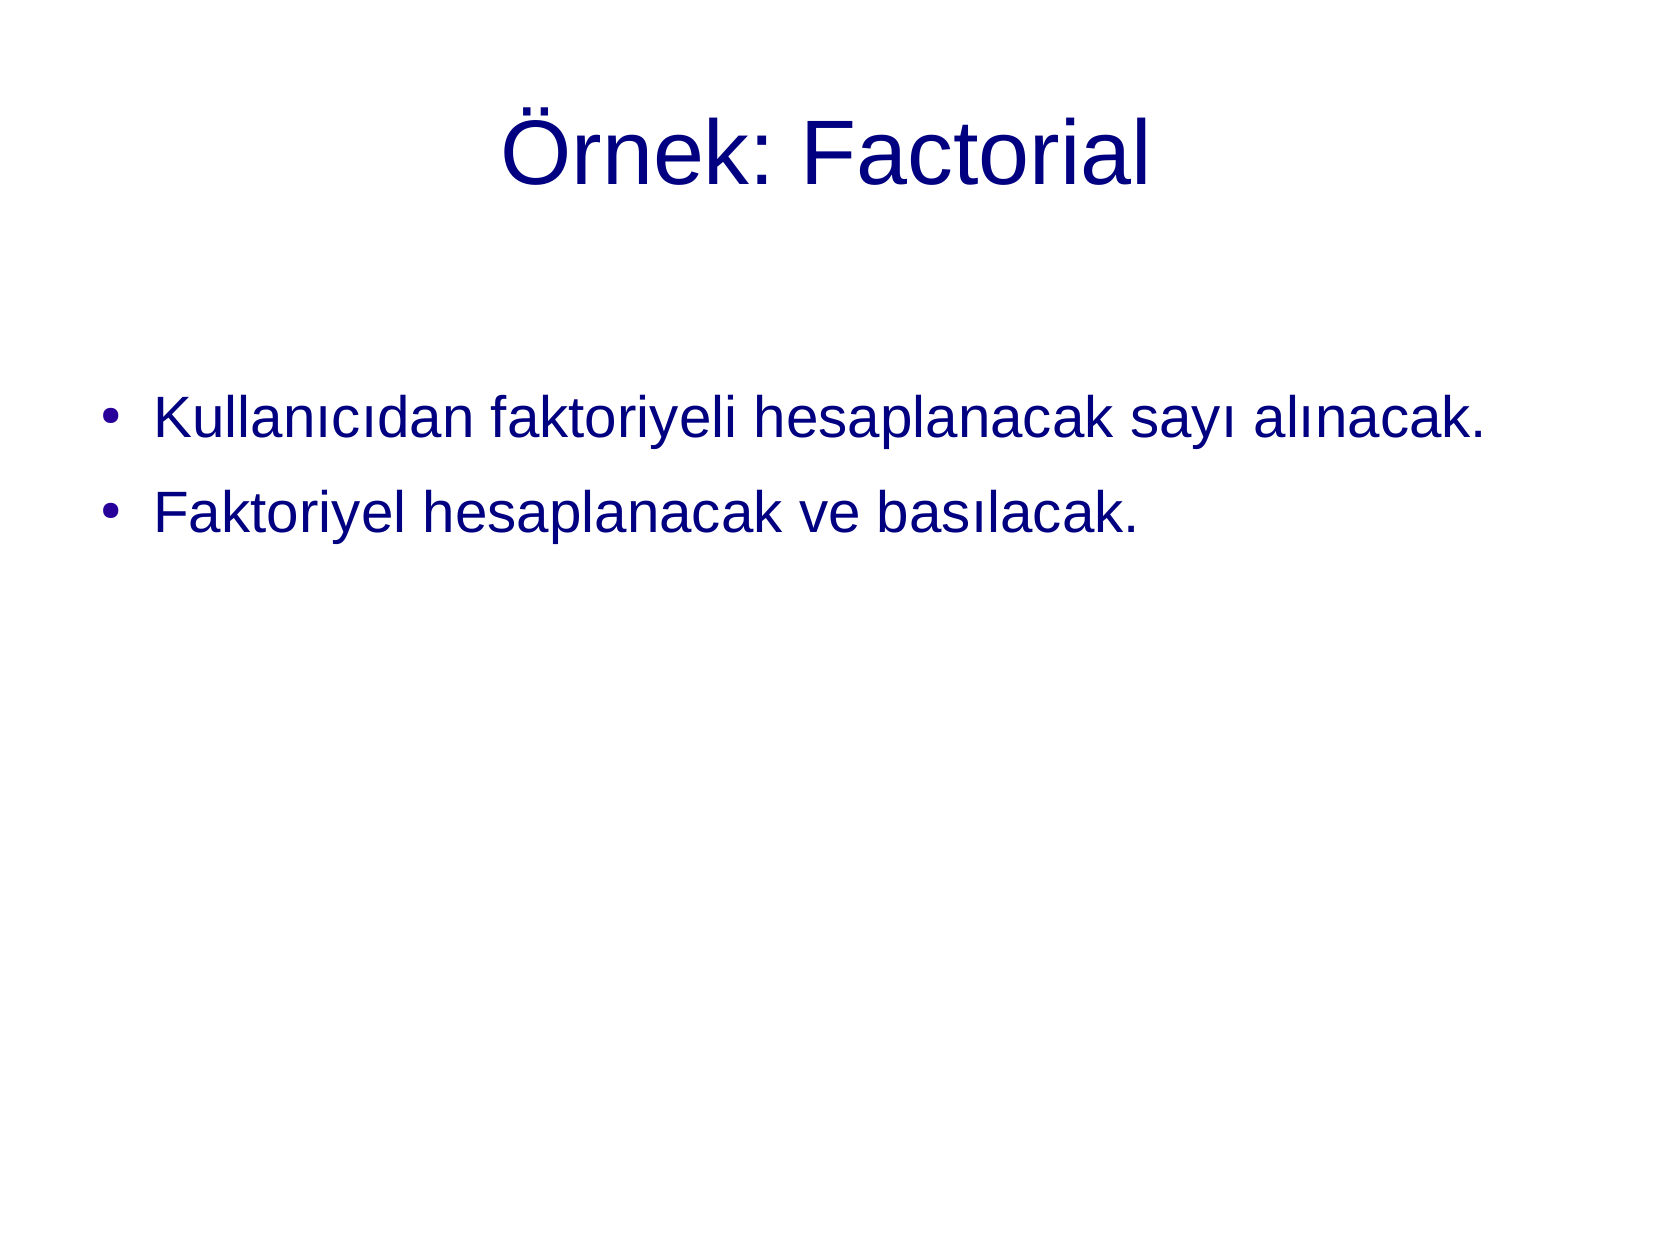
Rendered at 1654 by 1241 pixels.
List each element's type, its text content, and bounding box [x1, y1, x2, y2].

list Kullanıcıdan faktoriyeli hesaplanacak sayı alınacak. Faktoriyel hesaplanacak ve basılacak. [82, 290, 1571, 1109]
title Örnek: Factorial [82, 49, 1571, 257]
